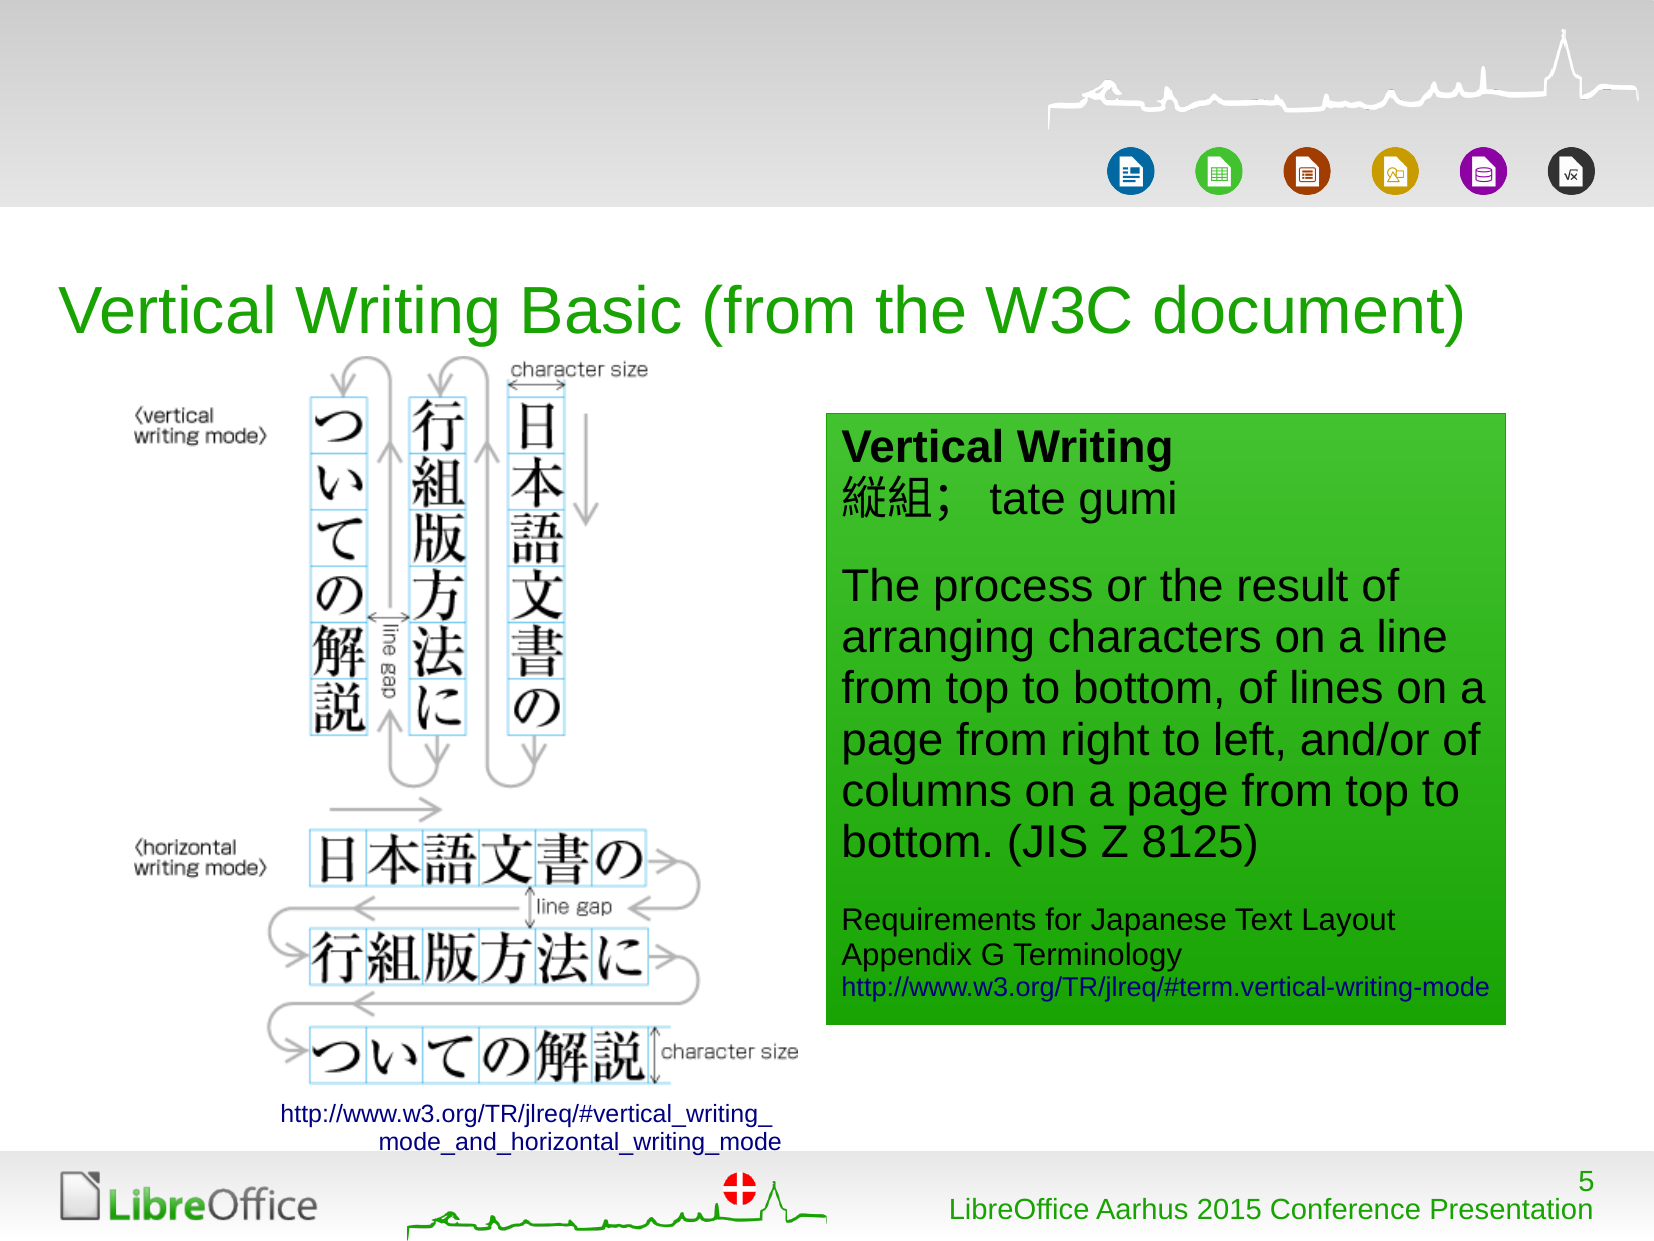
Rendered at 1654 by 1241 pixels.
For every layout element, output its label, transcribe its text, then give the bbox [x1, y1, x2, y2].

picture [1048, 29, 1639, 130]
text_box http://www.w3.org/TR/jlreq/#vertical_writing_ mode_and_horizontal_writing_mode [265, 1092, 827, 1193]
picture [41, 1152, 337, 1240]
picture [1107, 147, 1595, 195]
text_box Vertical Writing 縦組；tate gumi The process or the result of arranging characters on a line from top to bottom, of lines on a page from right to left, and/or of columns on a page from top to bottom. (JIS Z 8125) Requirements for Japanese Text Layout Appendix G Terminology http://www.w3.org/TR/jlreq/#term.vertical-writing-mode [826, 413, 1506, 1025]
picture [134, 356, 798, 1093]
title Vertical Writing Basic (from the W3C document) [59, 236, 1595, 384]
picture [407, 1193, 827, 1241]
